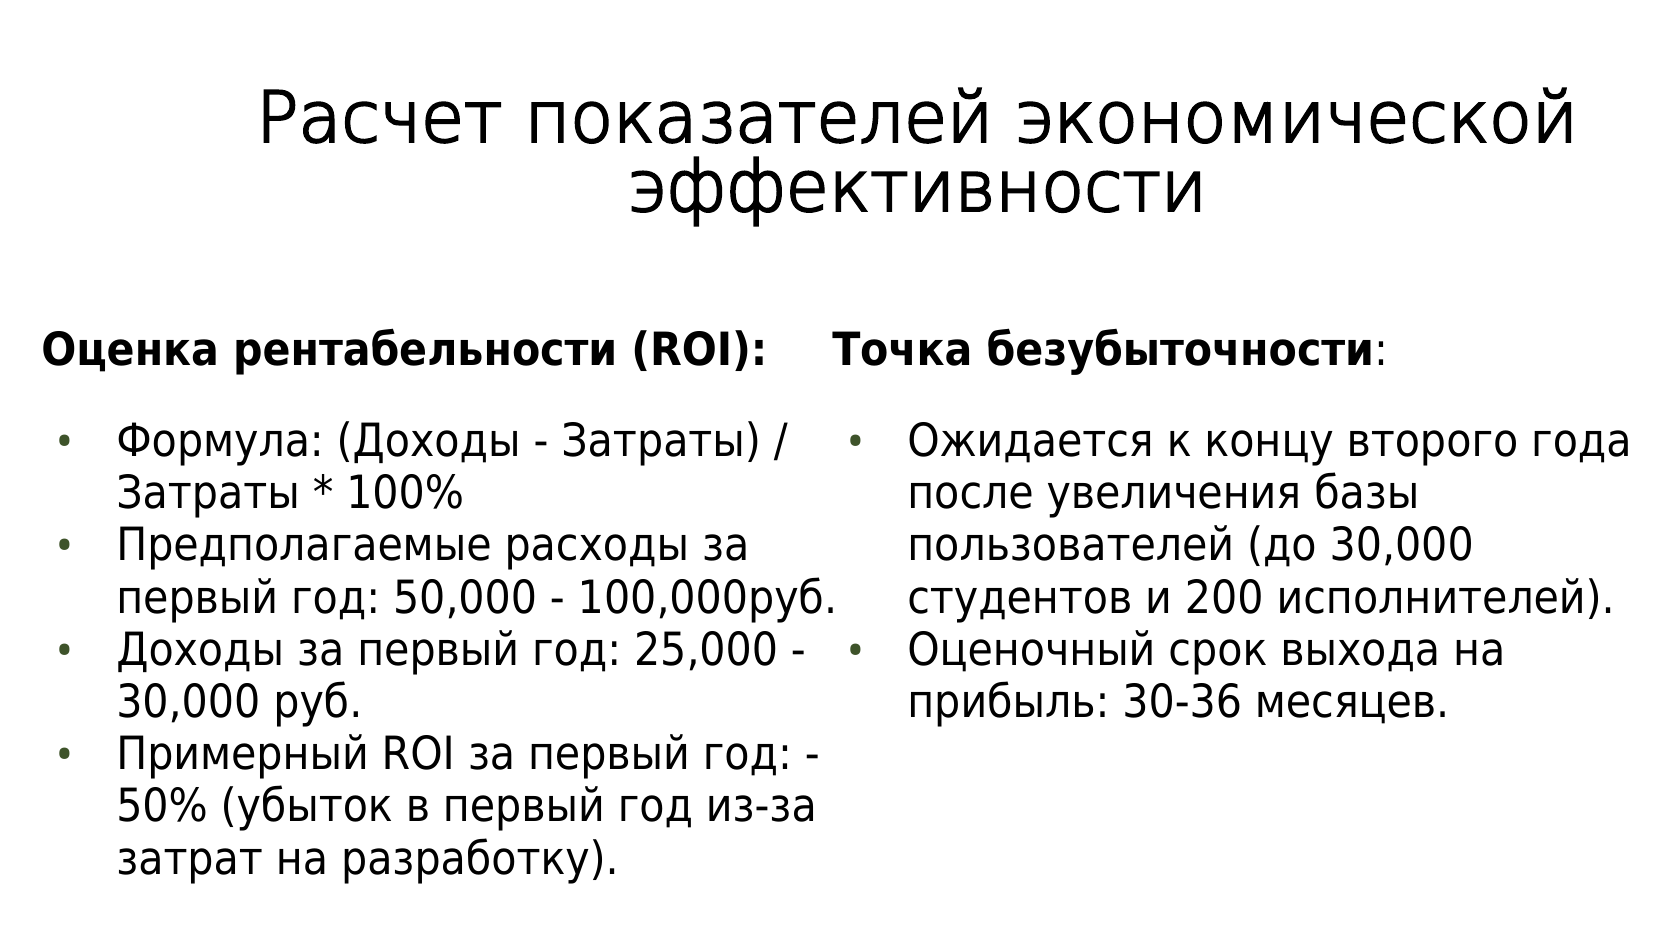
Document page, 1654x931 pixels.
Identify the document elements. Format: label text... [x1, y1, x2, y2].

text_box Точка безубыточности: Ожидается к концу второго года после увеличения базы пользователей (до 30,000 студентов и 200 исполнителей). Оценочный срок выхода на прибыль: 30-36 месяцев. [812, 313, 1654, 863]
text_box Оценка рентабельности (ROI): Формула: (Доходы - Затраты) / Затраты * 100% Предполагаемые расходы за первый год: 50,000 - 100,000руб. Доходы за первый год: 25,000 -30,000 руб. Примерный ROI за первый год: -50% (убыток в первый год из-за затрат на разработку). [21, 313, 812, 863]
title Расчет показателей экономической эффективности [35, 75, 1654, 235]
